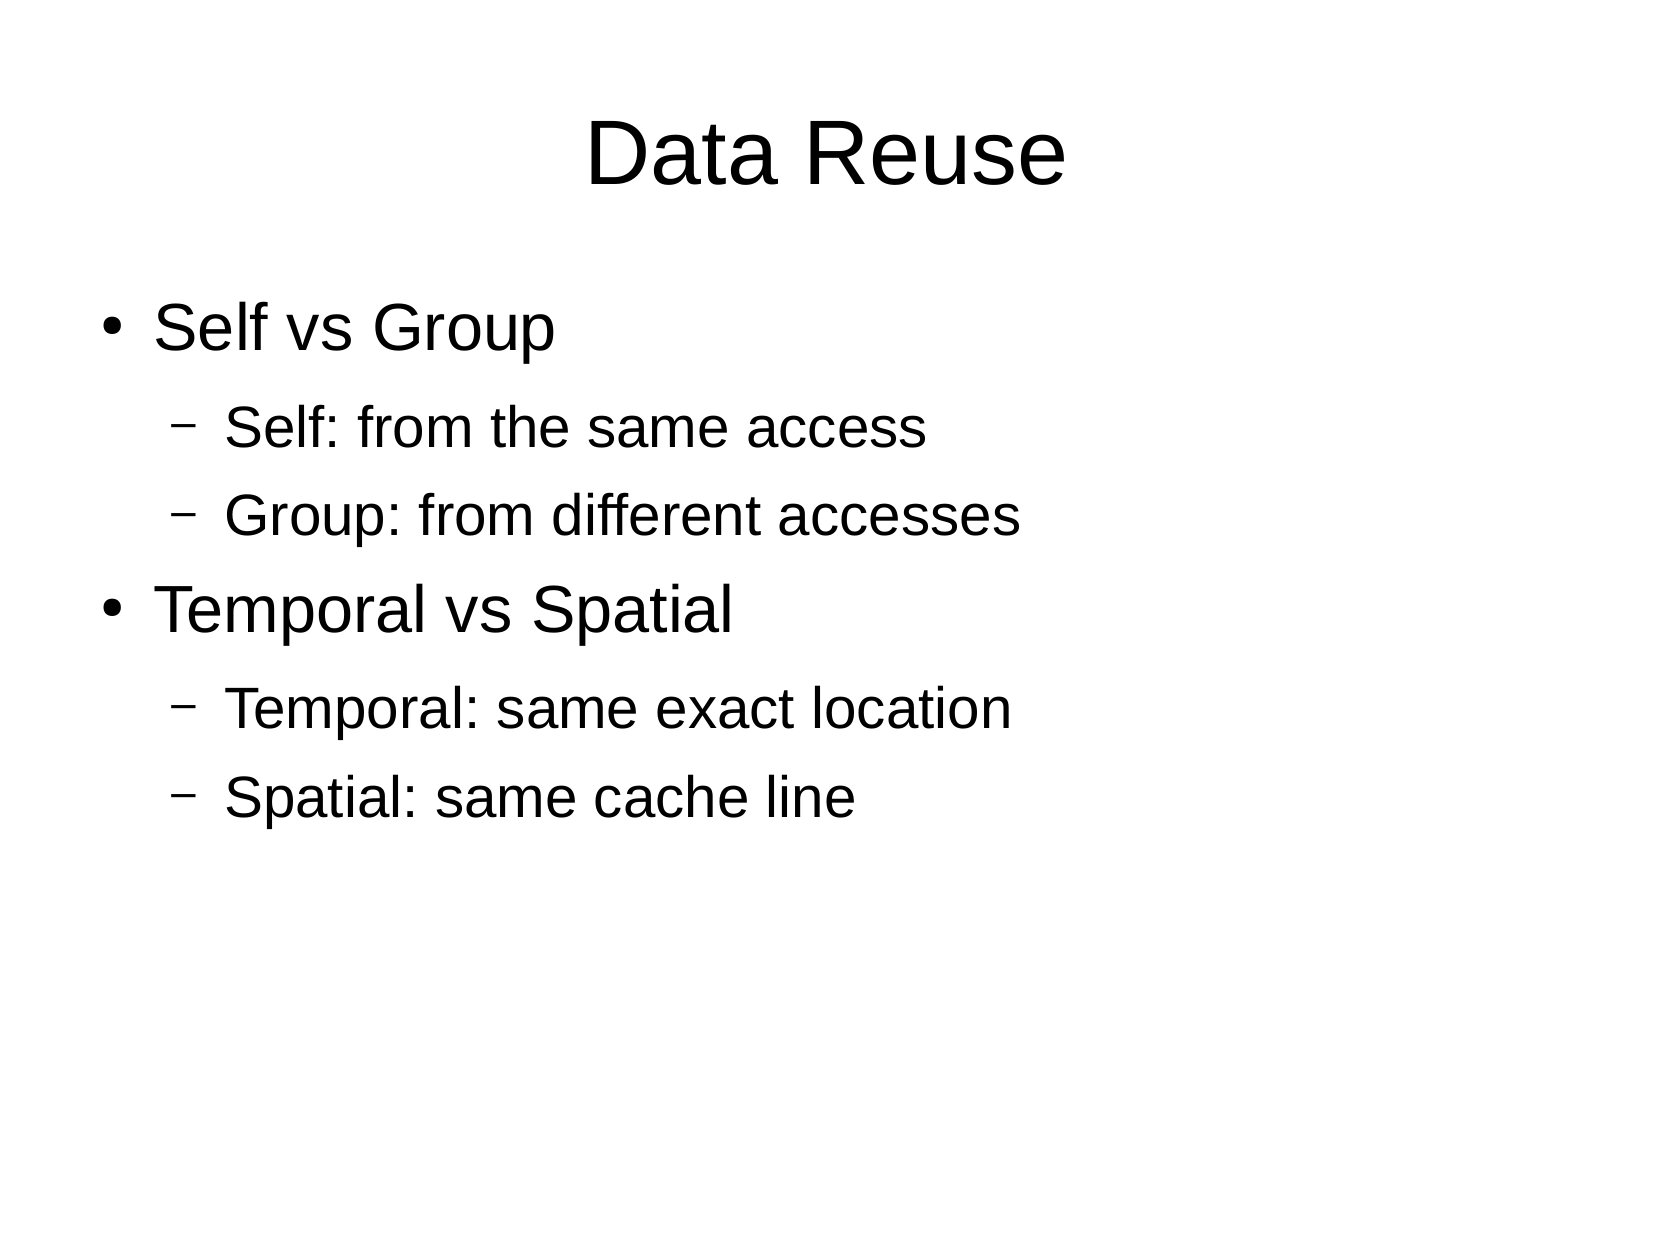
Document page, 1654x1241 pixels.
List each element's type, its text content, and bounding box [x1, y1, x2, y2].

title Data Reuse [82, 49, 1571, 257]
list Self vs Group Self: from the same access Group: from different accesses Temporal vs Spatial Temporal: same exact location Spatial: same cache line [82, 290, 1538, 1010]
